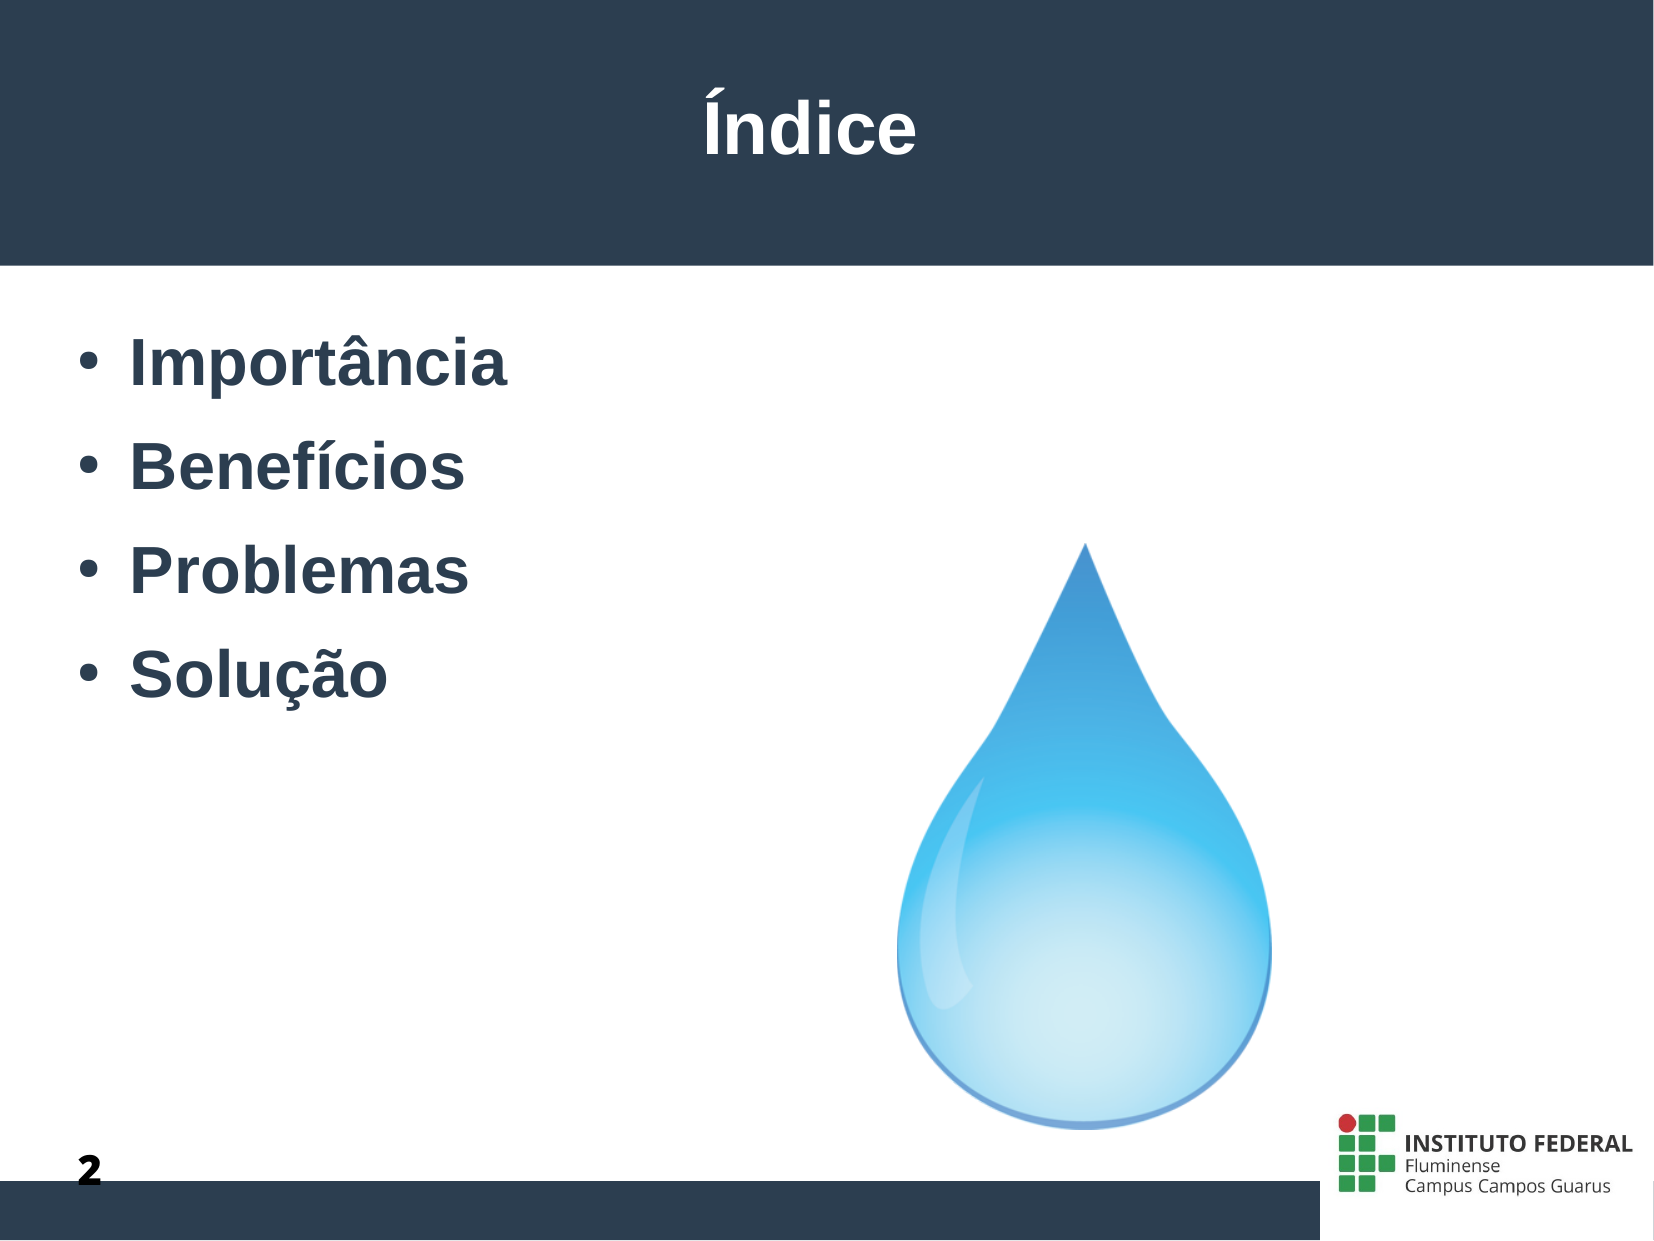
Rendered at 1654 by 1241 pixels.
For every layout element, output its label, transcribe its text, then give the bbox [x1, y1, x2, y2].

picture [897, 543, 1272, 1130]
list Importância Benefícios Problemas Solução [59, 324, 1595, 1152]
title Índice [59, 49, 1595, 207]
picture [1320, 1074, 1654, 1241]
